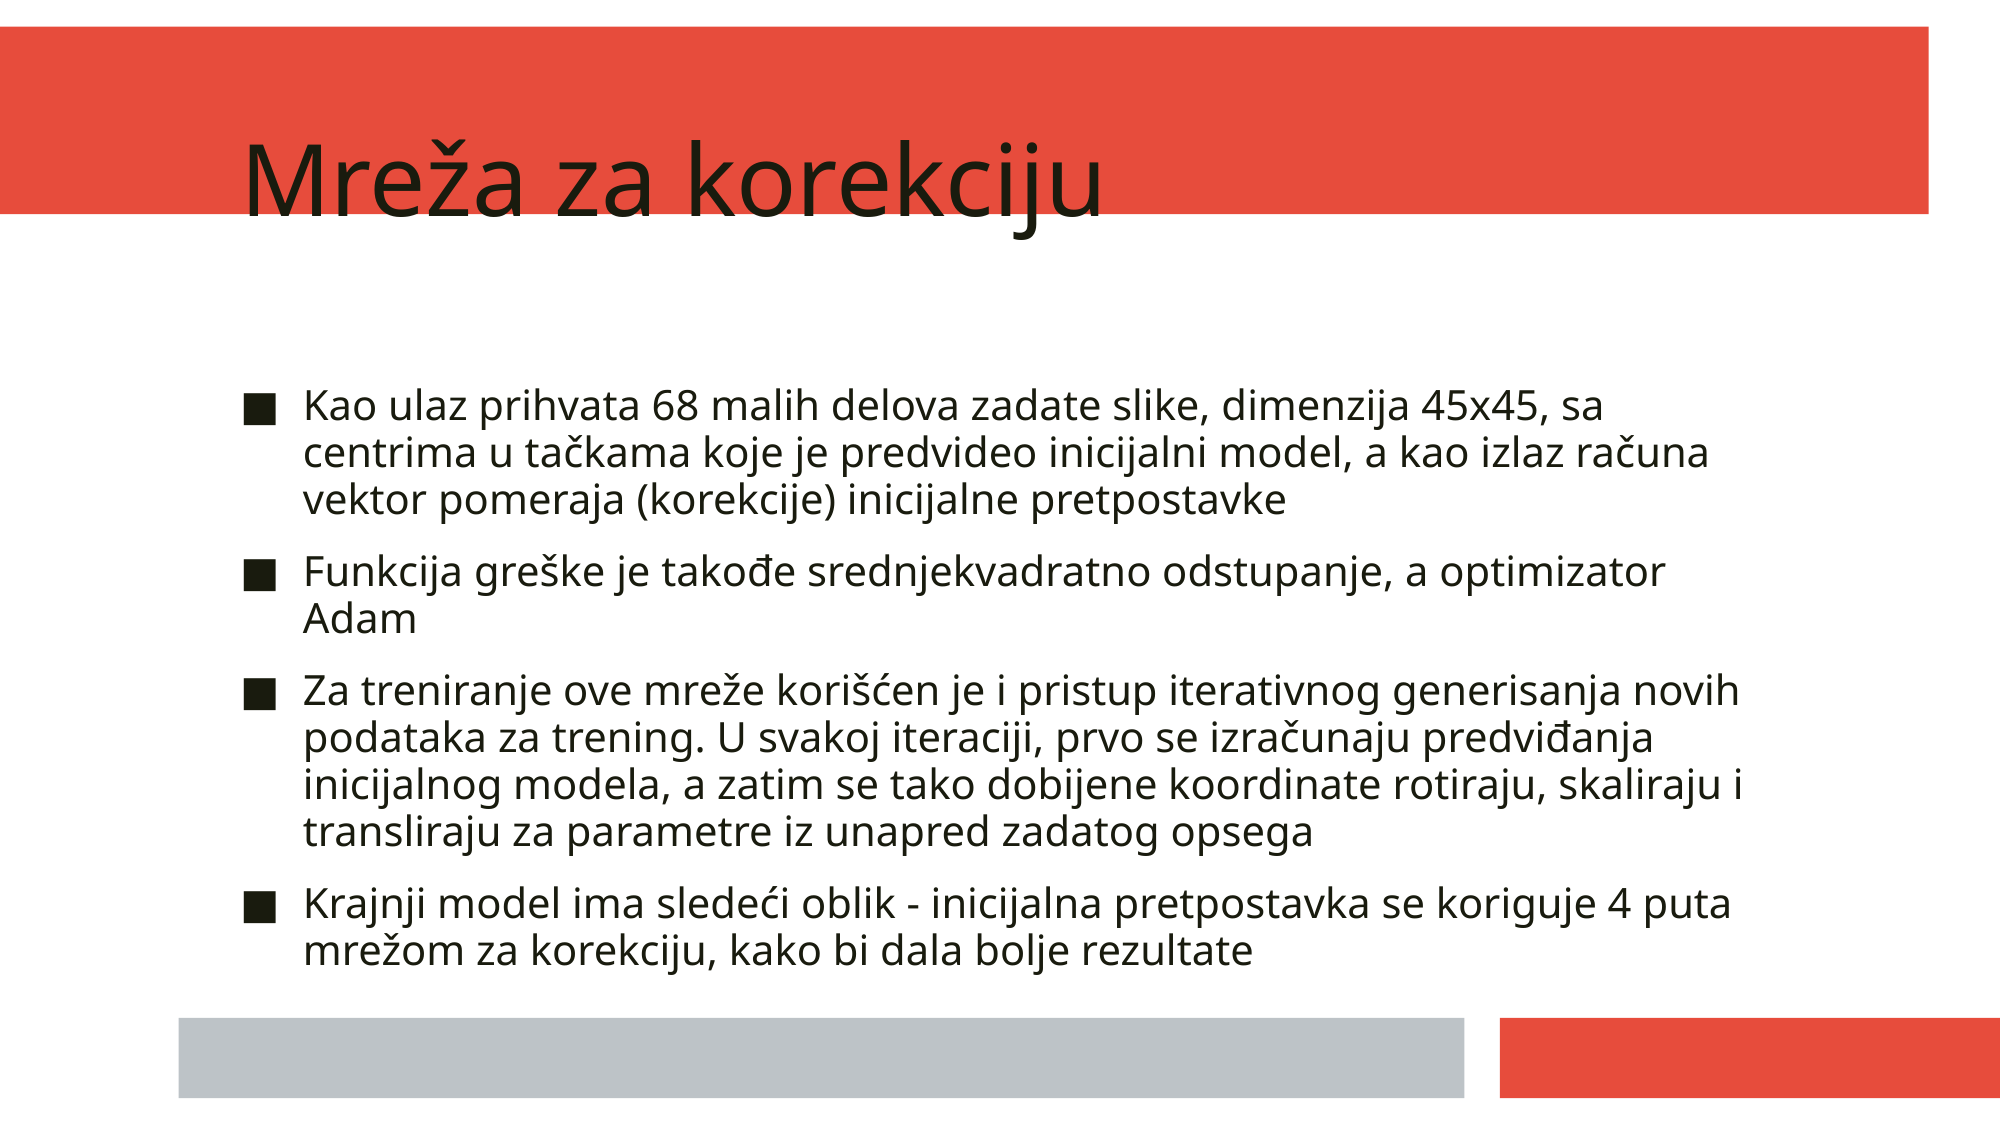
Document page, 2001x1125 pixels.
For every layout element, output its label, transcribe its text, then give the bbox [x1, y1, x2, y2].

list Kao ulaz prihvata 68 malih delova zadate slike, dimenzija 45x45, sa centrima u tačkama koje je predvideo inicijalni model, a kao izlaz računa vektor pomeraja (korekcije) inicijalne pretpostavke Funkcija greške je takođe srednjekvadratno odstupanje, a optimizator Adam Za treniranje ove mreže korišćen je i pristup iterativnog generisanja novih podataka za trening. U svakoj iteraciji, prvo se izračunaju predviđanja inicijalnog modela, a zatim se tako dobijene koordinate rotiraju, skaliraju i transliraju za parametre iz unapred zadatog opsega Krajnji model ima sledeći oblik - inicijalna pretpostavka se koriguje 4 puta mrežom za korekciju, kako bi dala bolje rezultate [225, 375, 1800, 963]
title Mreža za korekciju [225, 112, 1800, 357]
